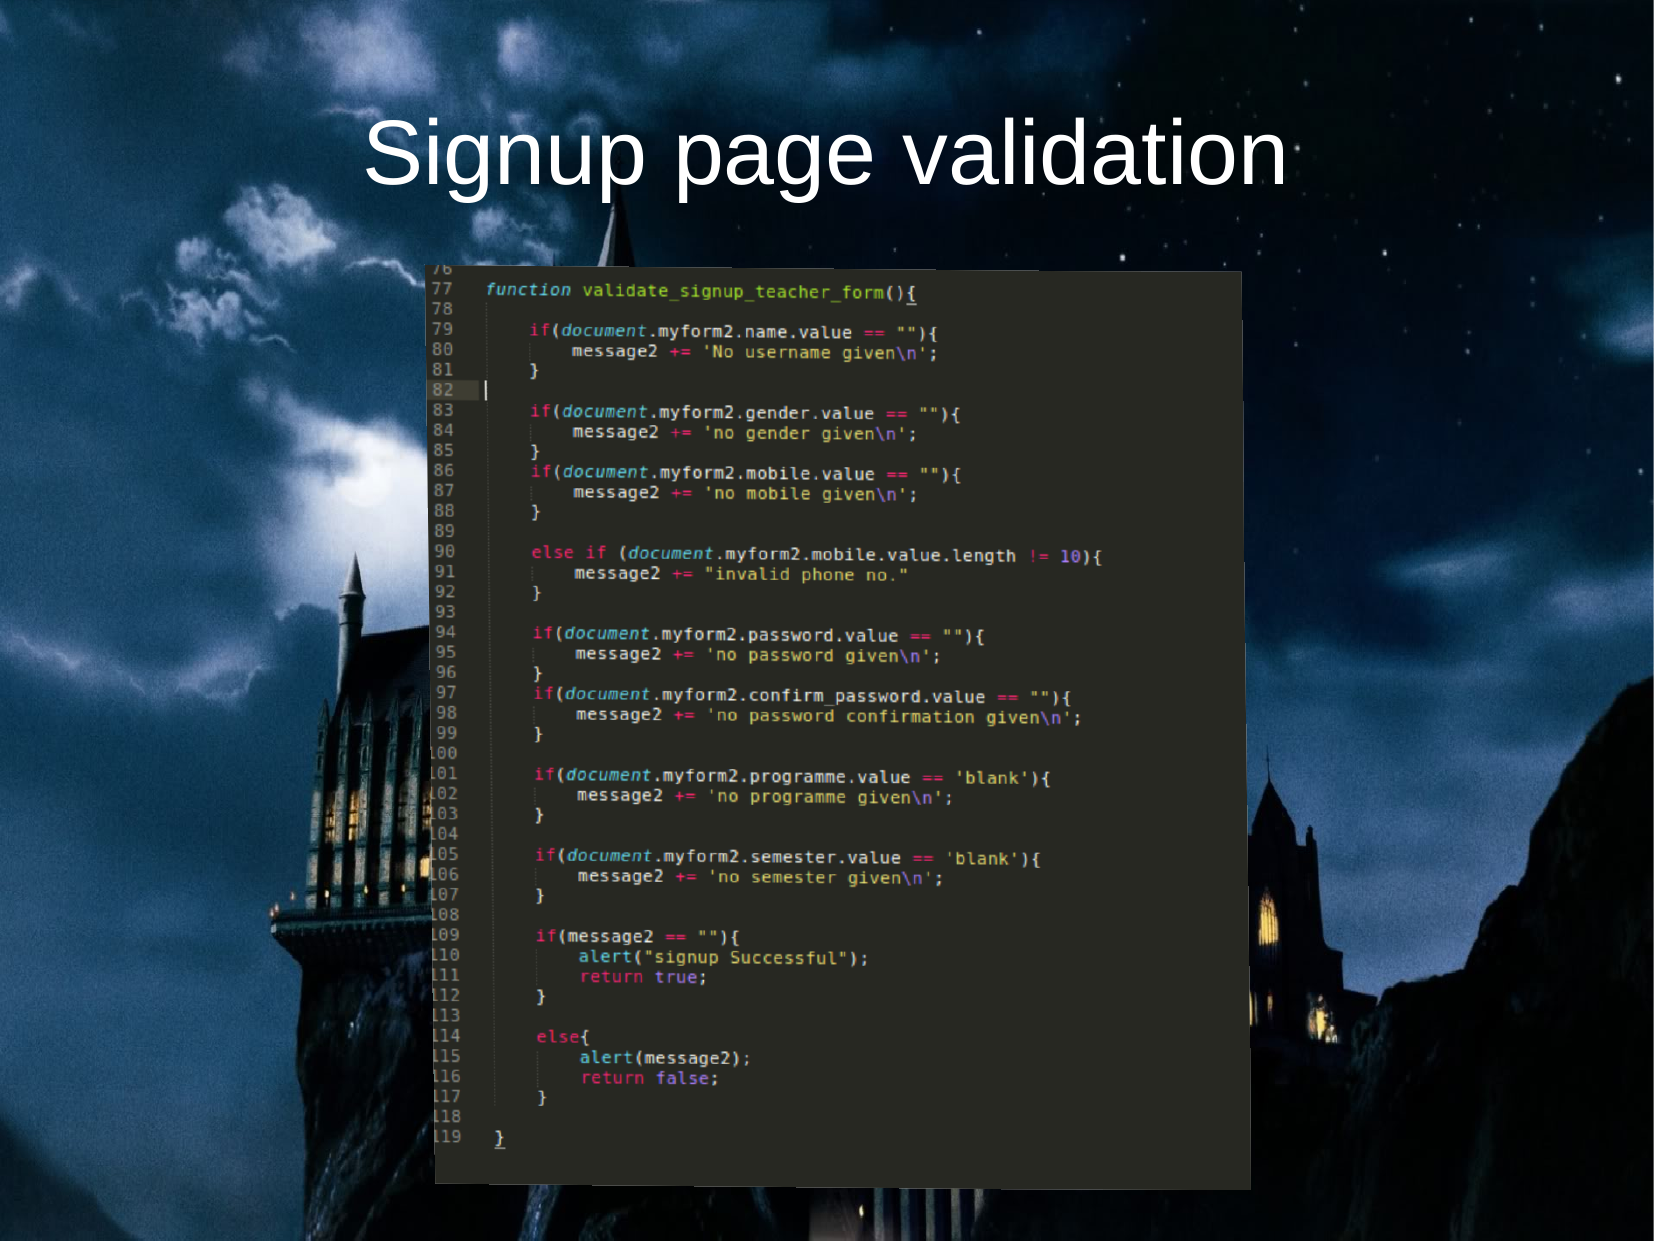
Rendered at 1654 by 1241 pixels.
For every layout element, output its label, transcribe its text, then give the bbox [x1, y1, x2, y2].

title Signup page validation [82, 49, 1571, 257]
picture [0, 0, 1654, 1241]
